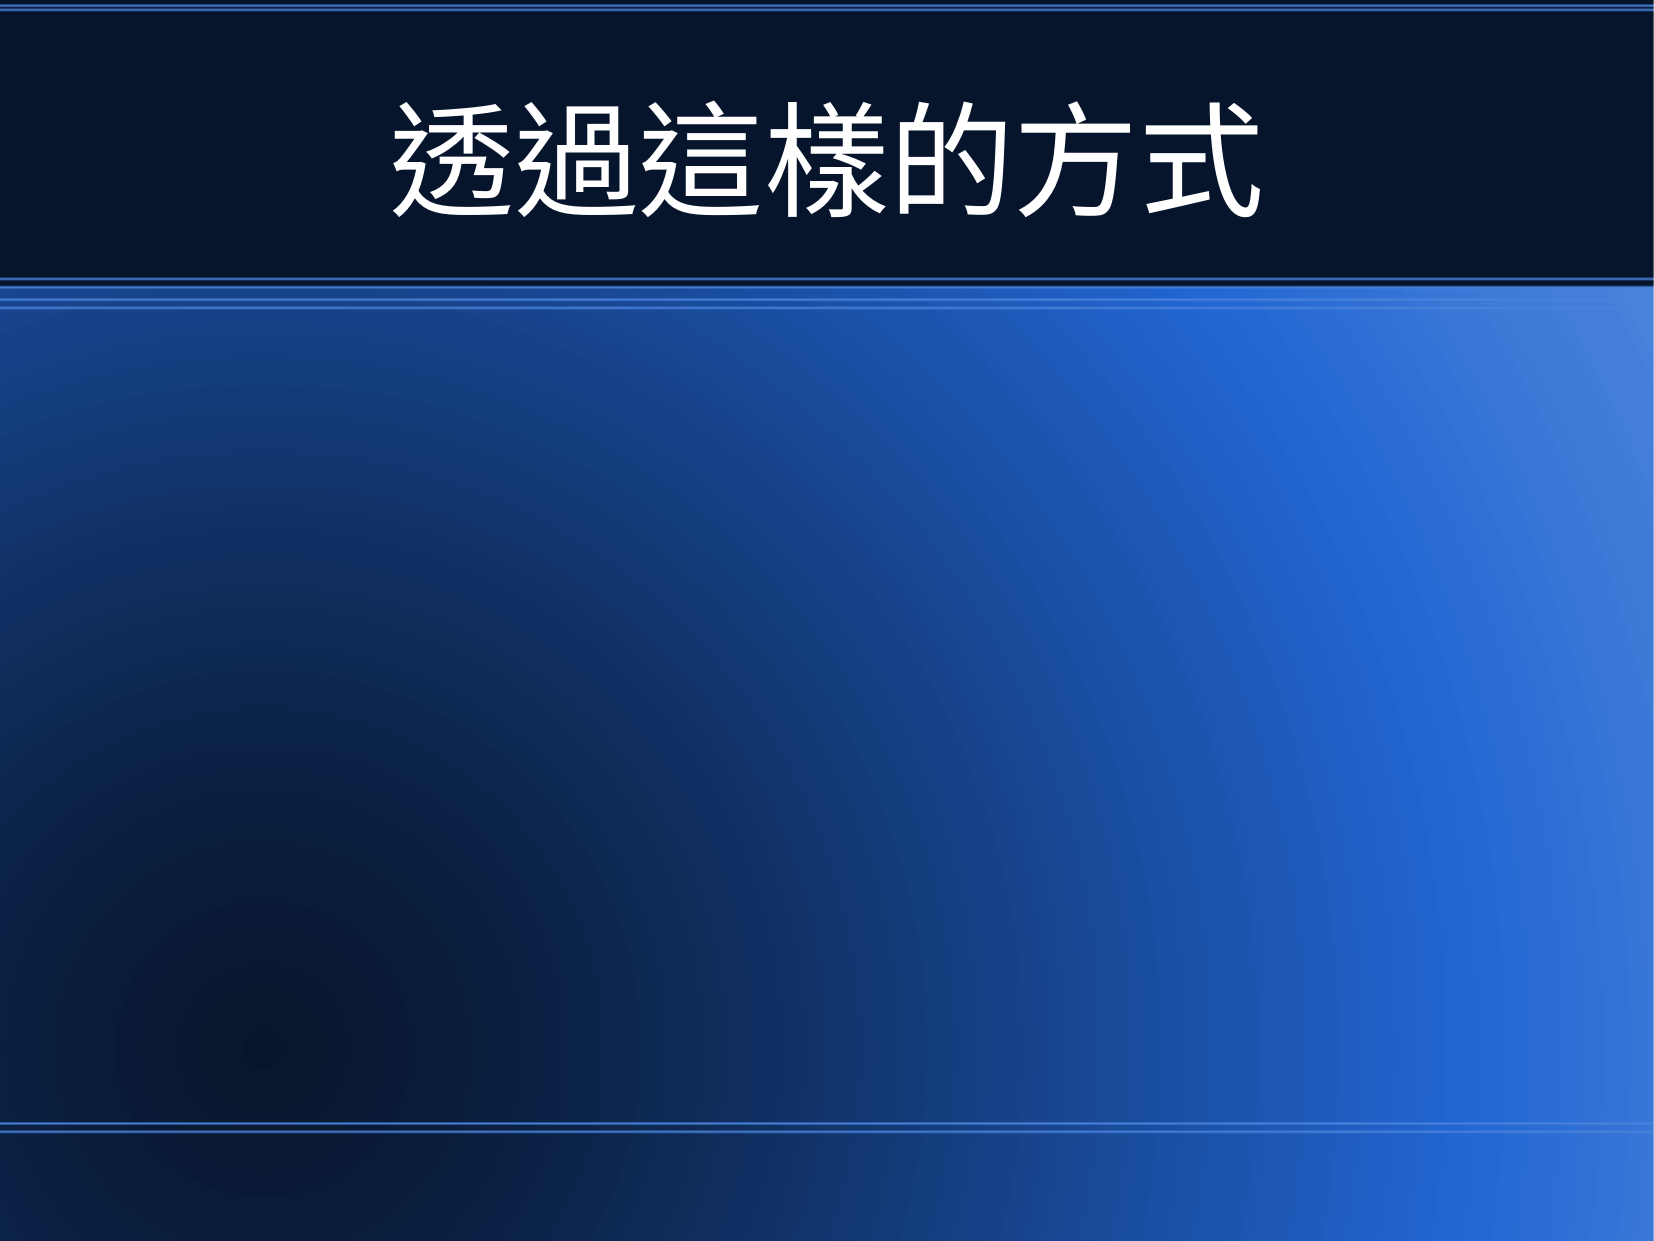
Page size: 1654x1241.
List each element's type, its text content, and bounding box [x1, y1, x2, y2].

picture [0, 0, 1654, 1241]
title 透過這樣的方式 [82, 49, 1571, 257]
